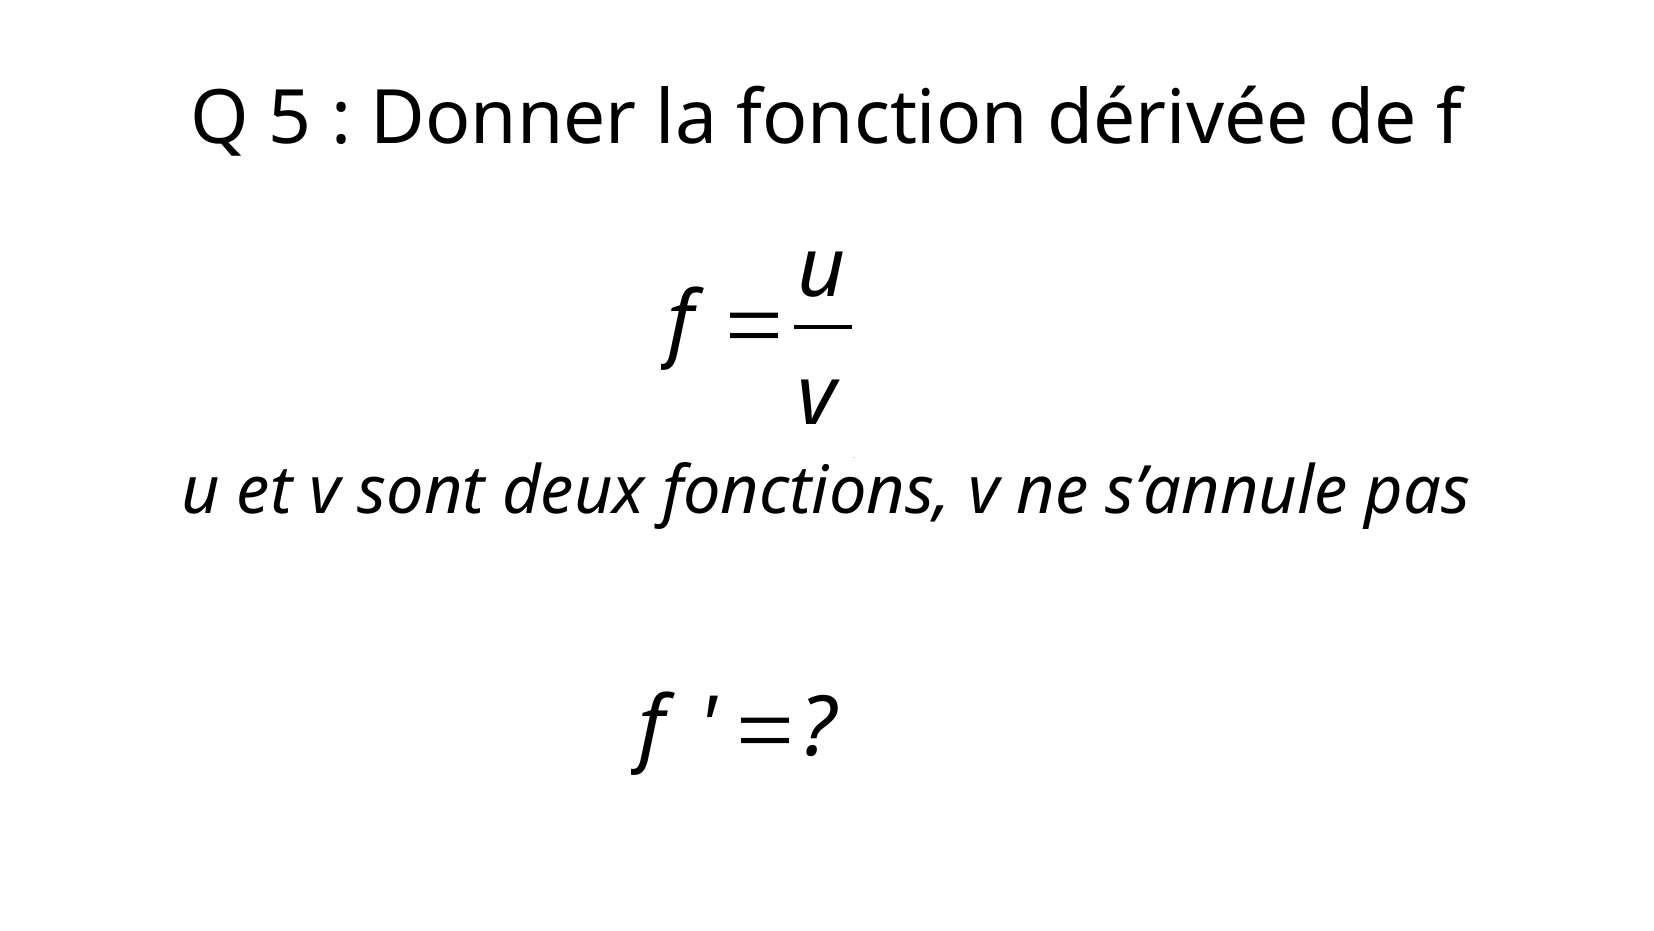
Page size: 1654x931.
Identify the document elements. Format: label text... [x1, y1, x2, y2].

title Q 5 : Donner la fonction dérivée de f [82, 37, 1571, 193]
chart [631, 663, 857, 780]
subtitle u et v sont deux fonctions, v ne s’annule pas [82, 217, 1571, 758]
chart [661, 204, 877, 458]
